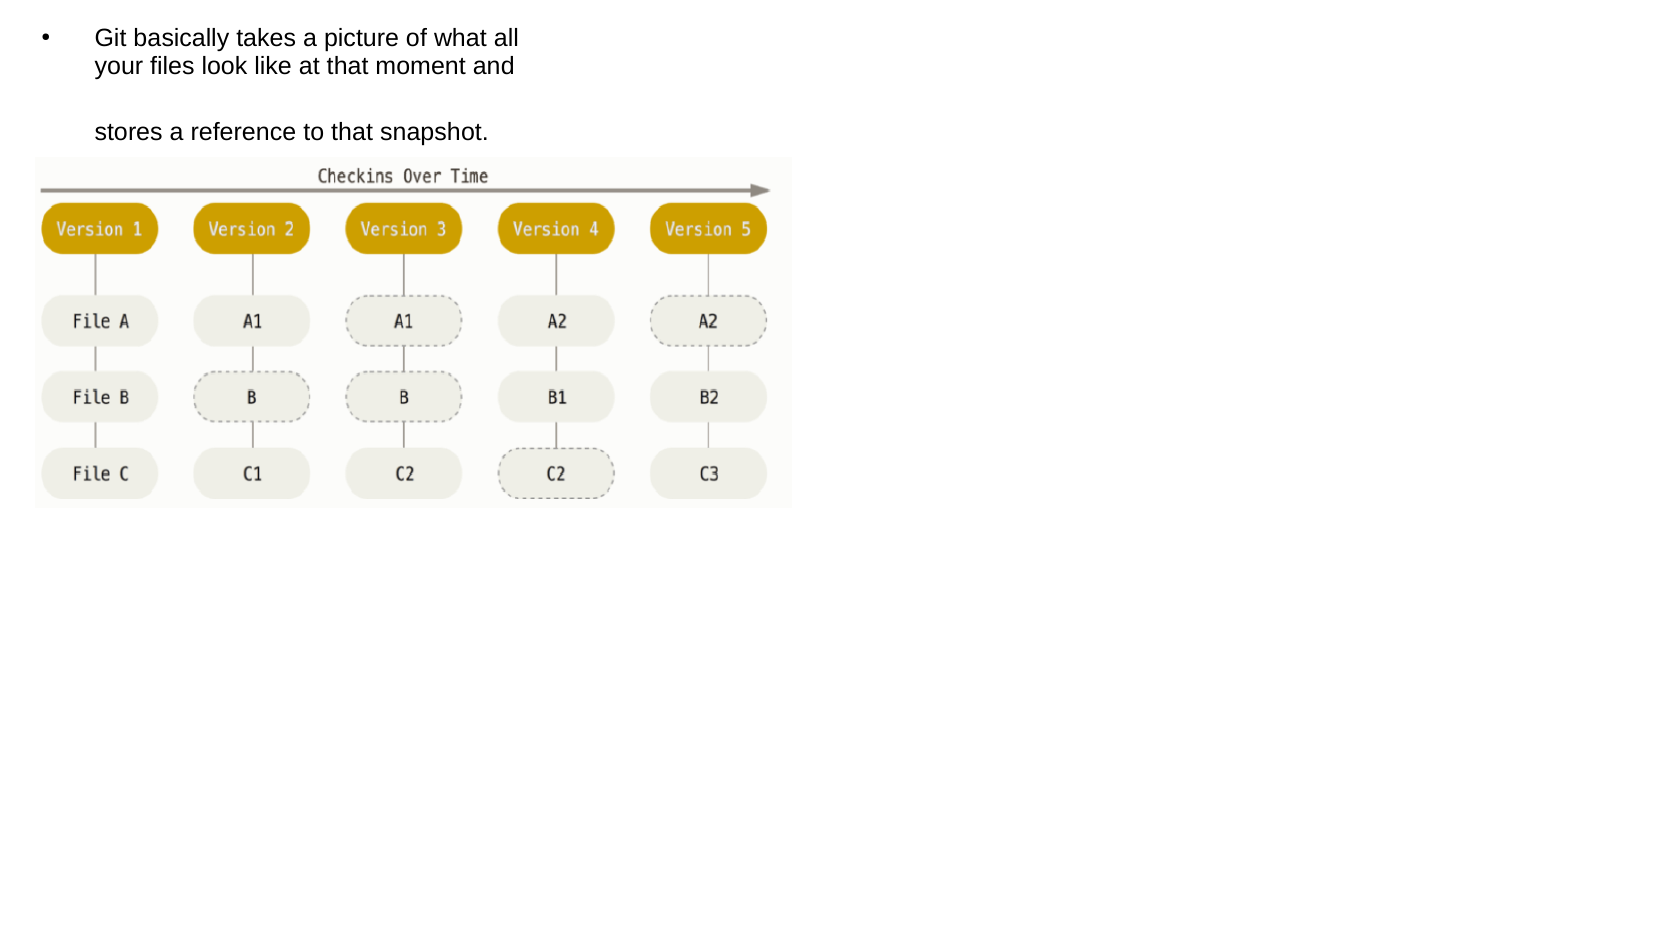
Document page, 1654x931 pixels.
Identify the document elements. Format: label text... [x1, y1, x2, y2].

picture [35, 157, 792, 508]
list Git basically takes a picture of what all your files look like at that moment and stores a reference to that snapshot. [23, 23, 562, 475]
